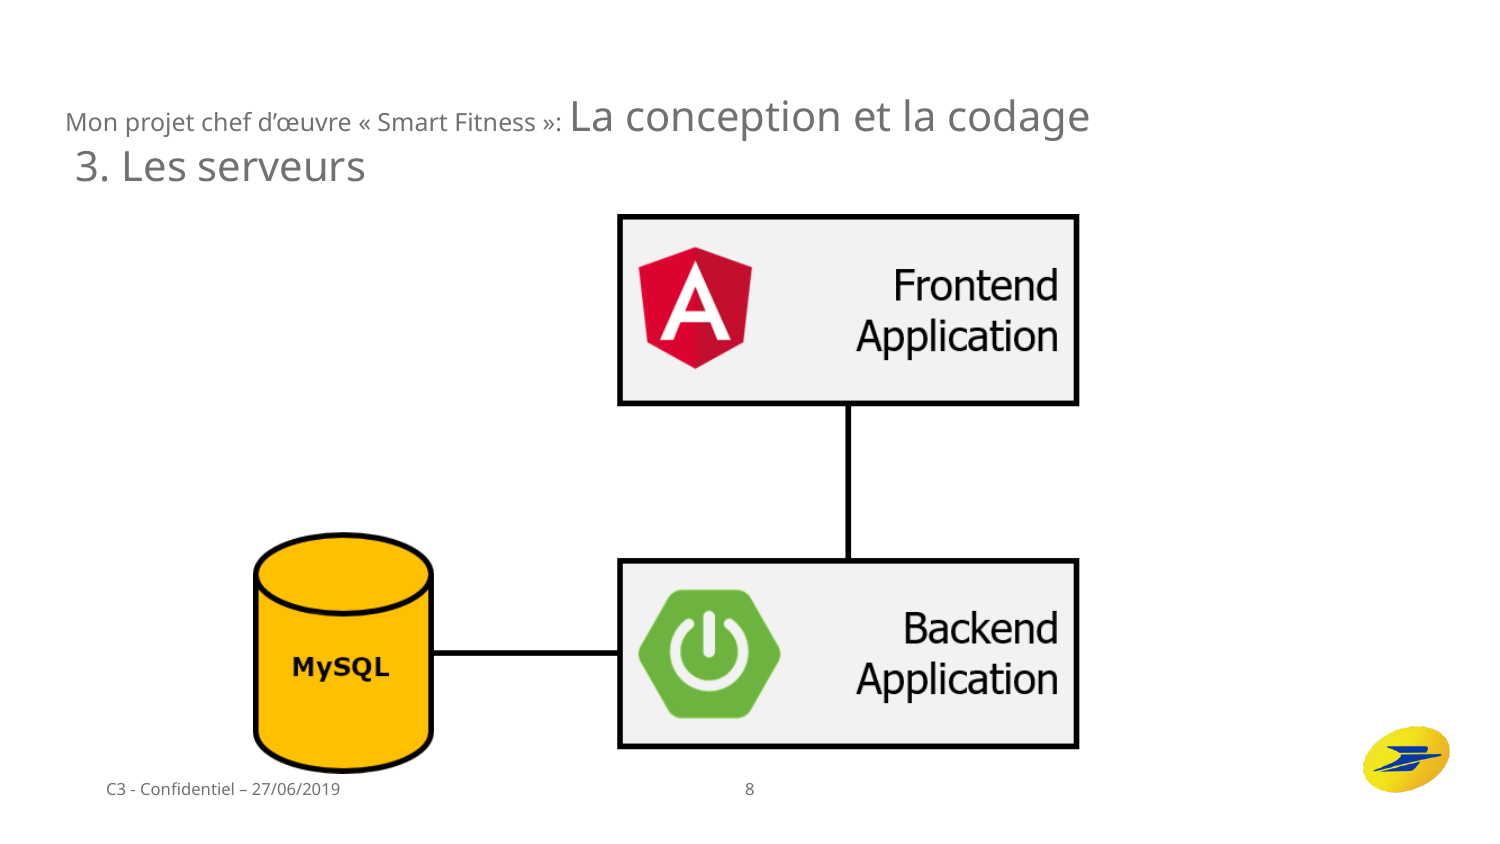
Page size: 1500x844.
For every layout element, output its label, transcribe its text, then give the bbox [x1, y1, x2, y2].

picture [253, 214, 1085, 774]
title Mon projet chef d’œuvre « Smart Fitness »: La conception et la codage 3. Les serveurs [64, 89, 1436, 169]
picture [1346, 702, 1465, 821]
